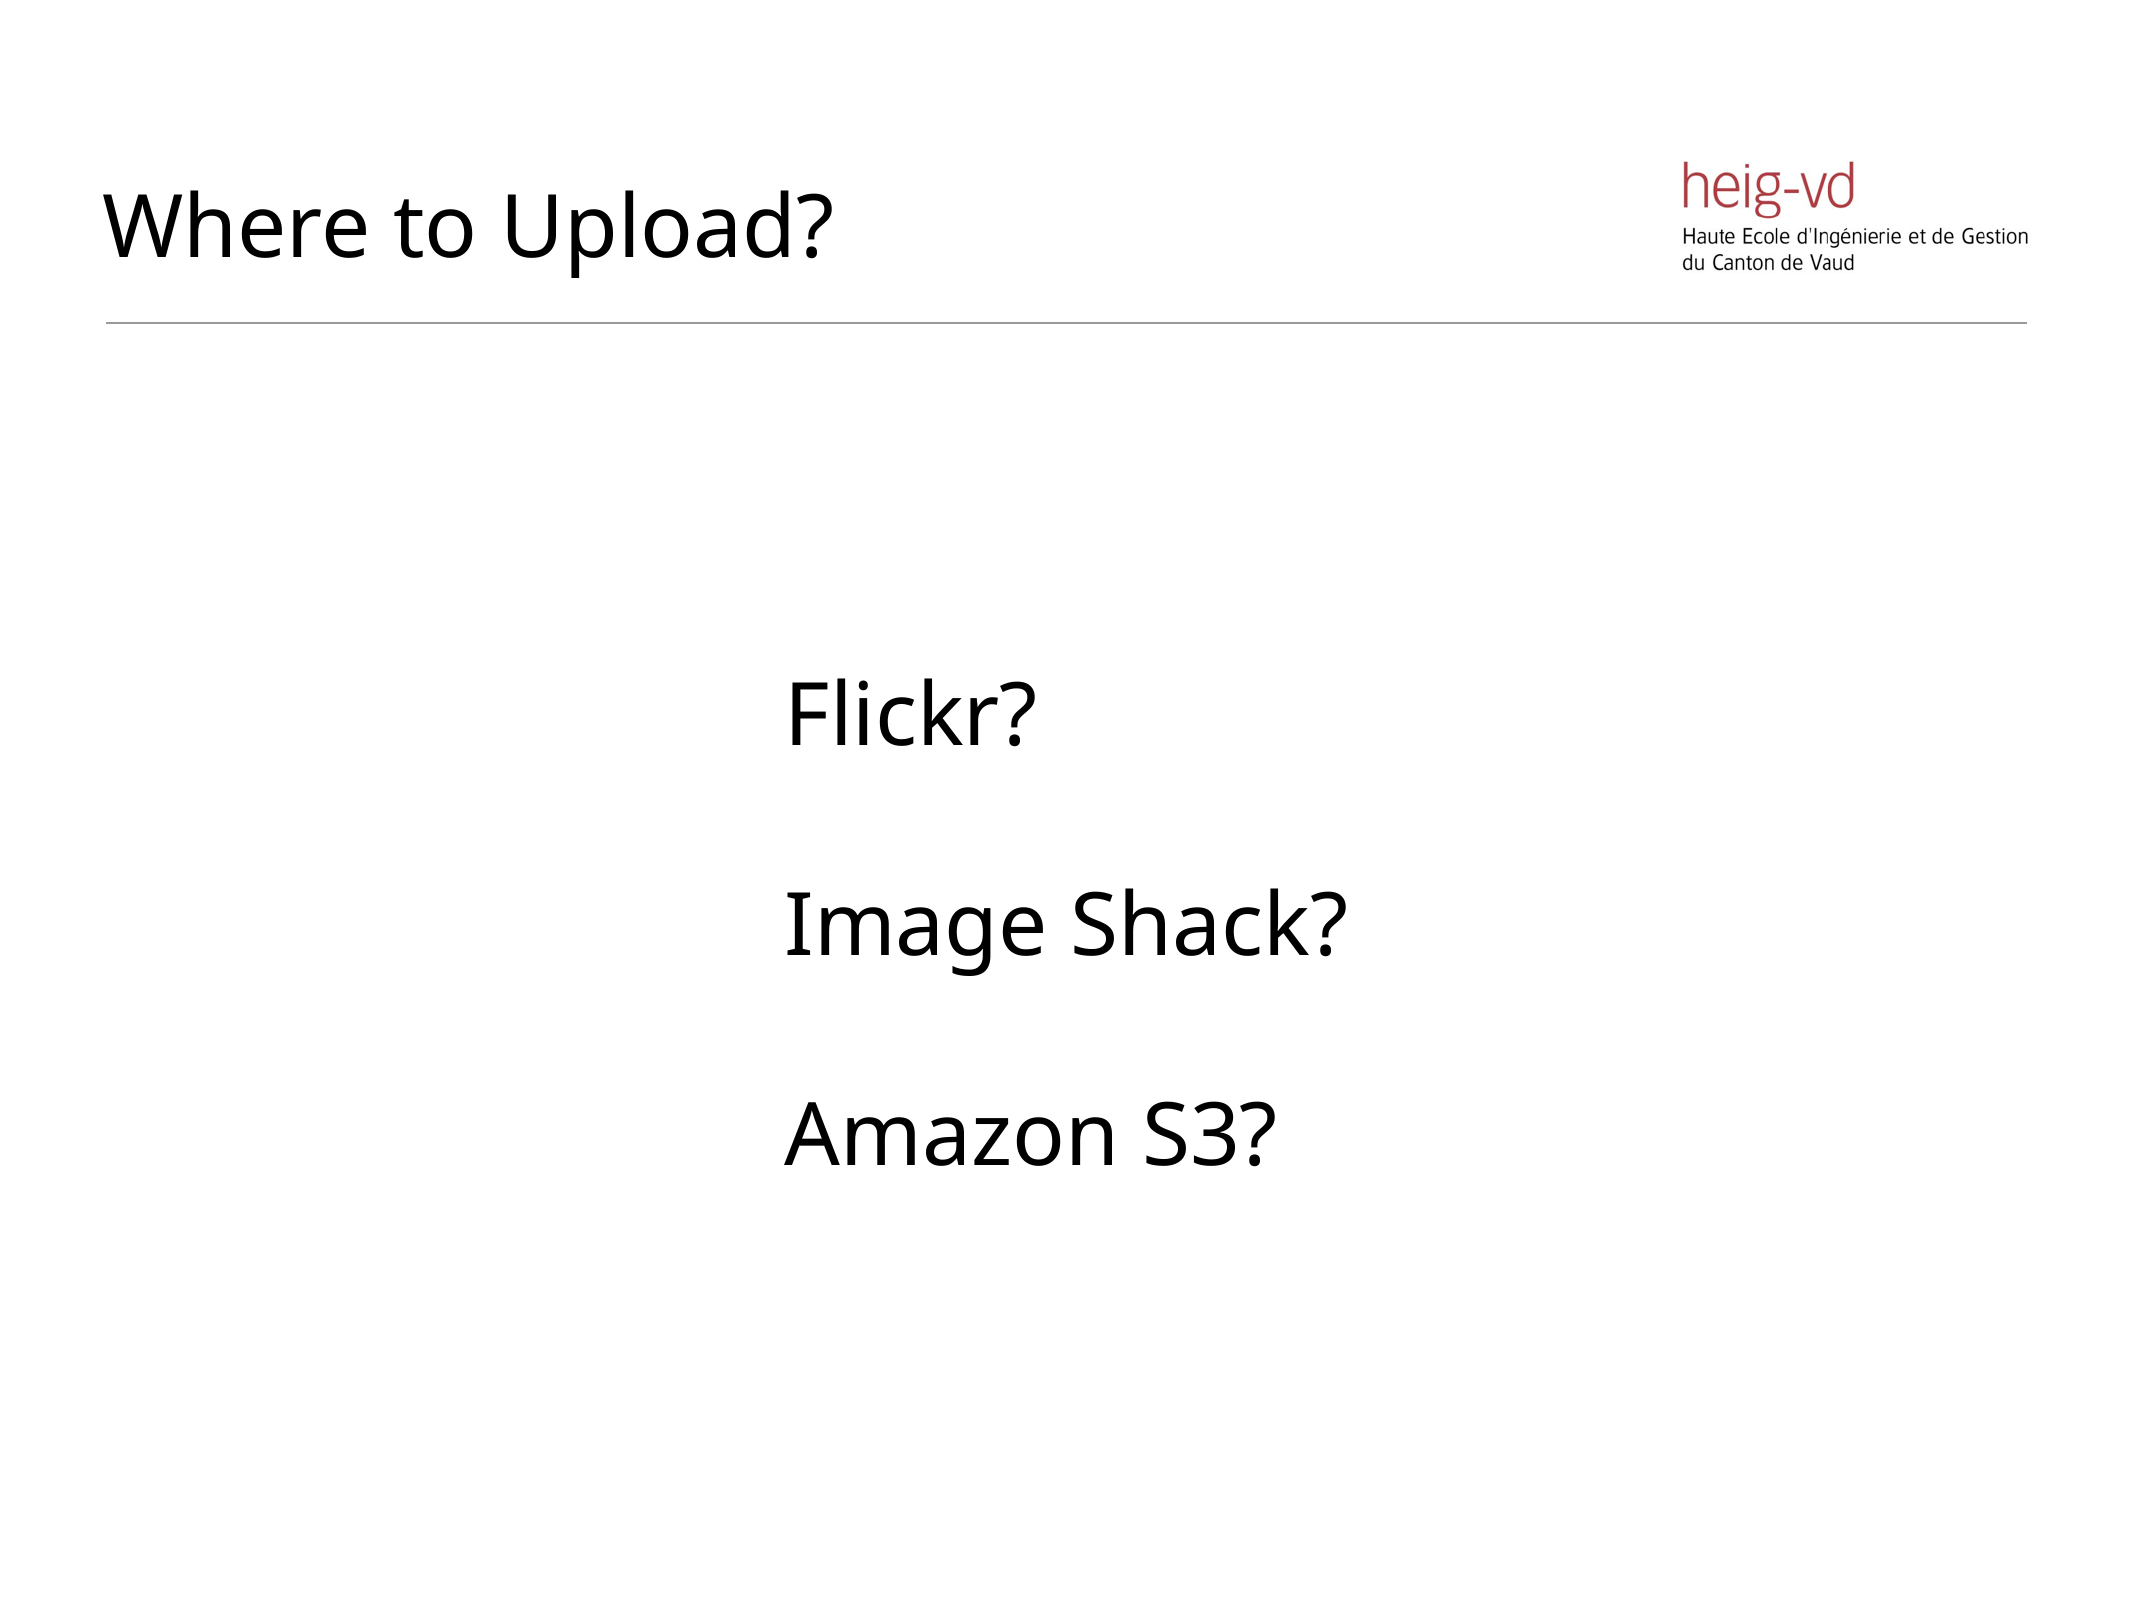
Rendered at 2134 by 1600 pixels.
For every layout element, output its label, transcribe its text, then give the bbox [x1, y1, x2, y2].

title Where to Upload? [93, 54, 2040, 284]
text_box Flickr? Image Shack? Amazon S3? [776, 649, 1357, 1192]
